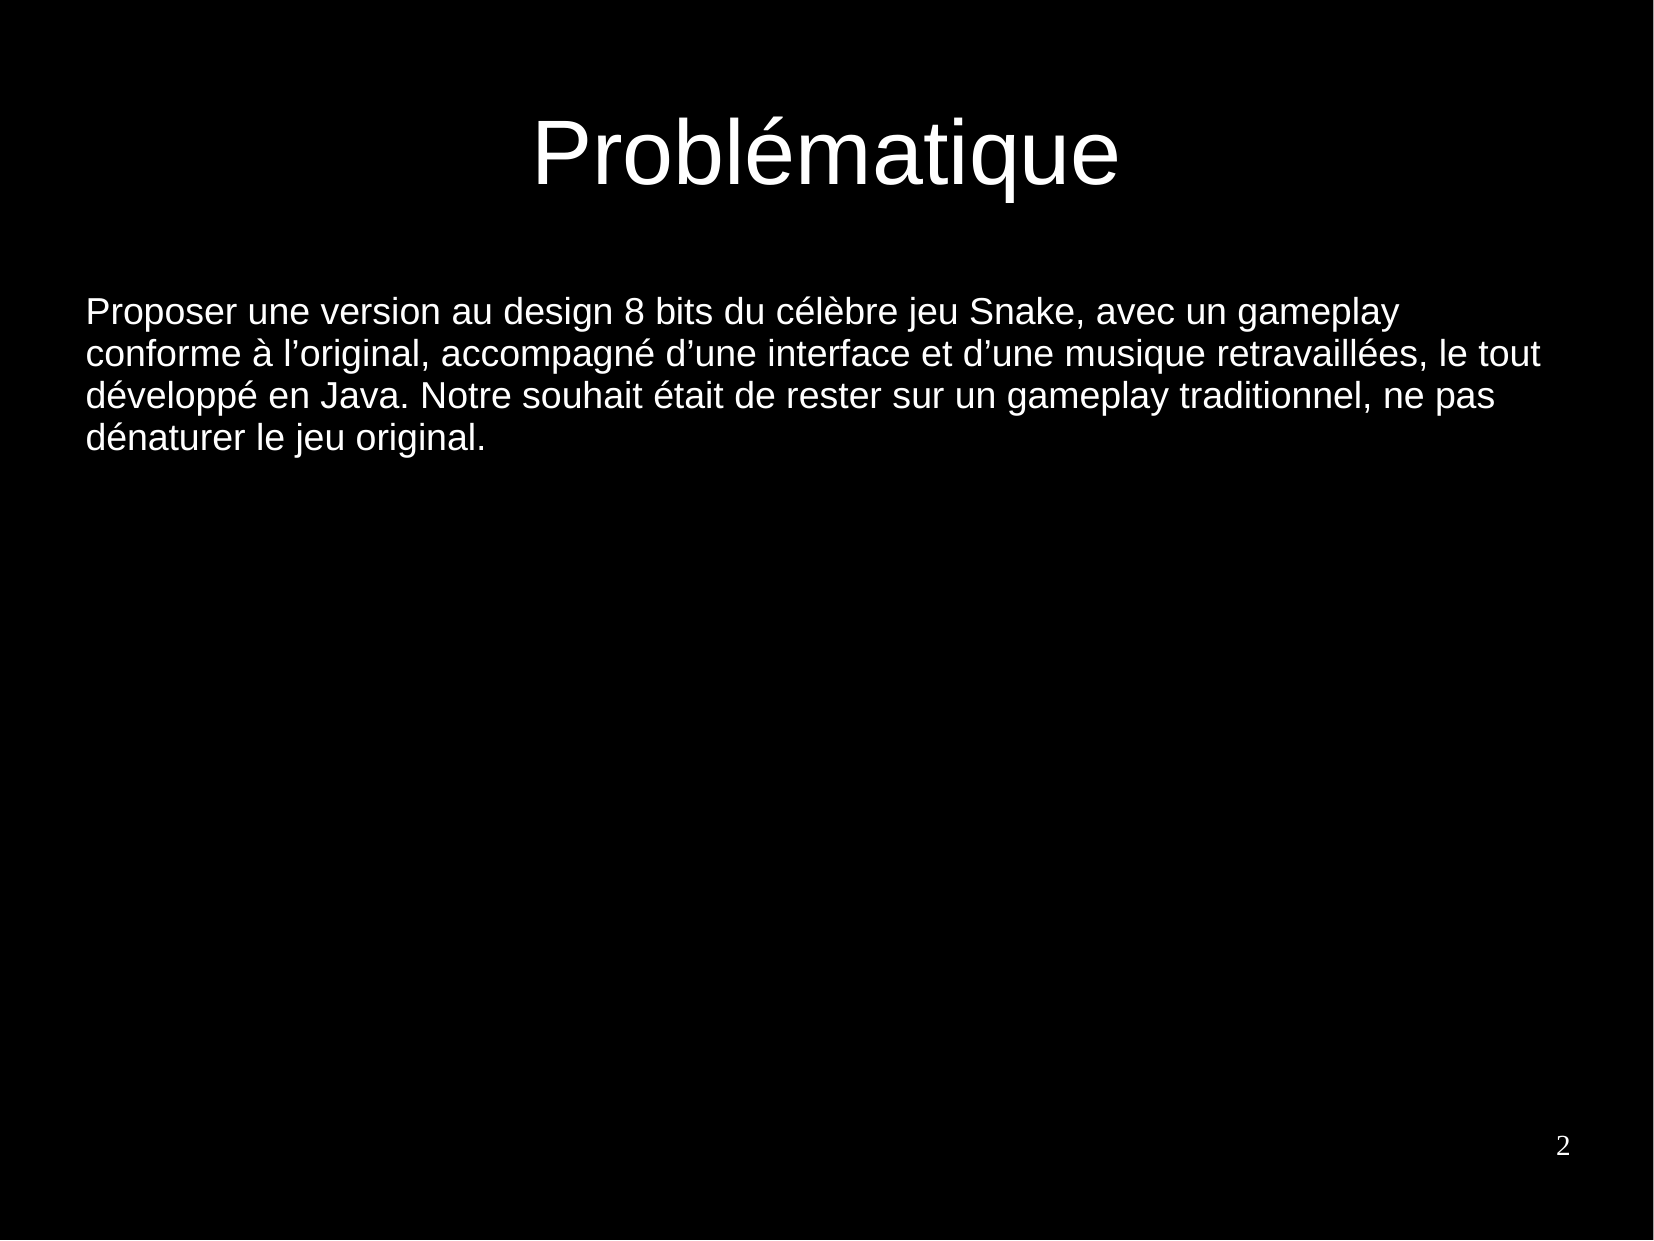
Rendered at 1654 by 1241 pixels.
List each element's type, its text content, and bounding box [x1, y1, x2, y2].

title Problématique [82, 49, 1571, 257]
text_box Proposer une version au design 8 bits du célèbre jeu Snake, avec un gameplay conforme à l’original, accompagné d’une interface et d’une musique retravaillées, le tout développé en Java. Notre souhait était de rester sur un gameplay traditionnel, ne pas dénaturer le jeu original. [70, 283, 1571, 467]
